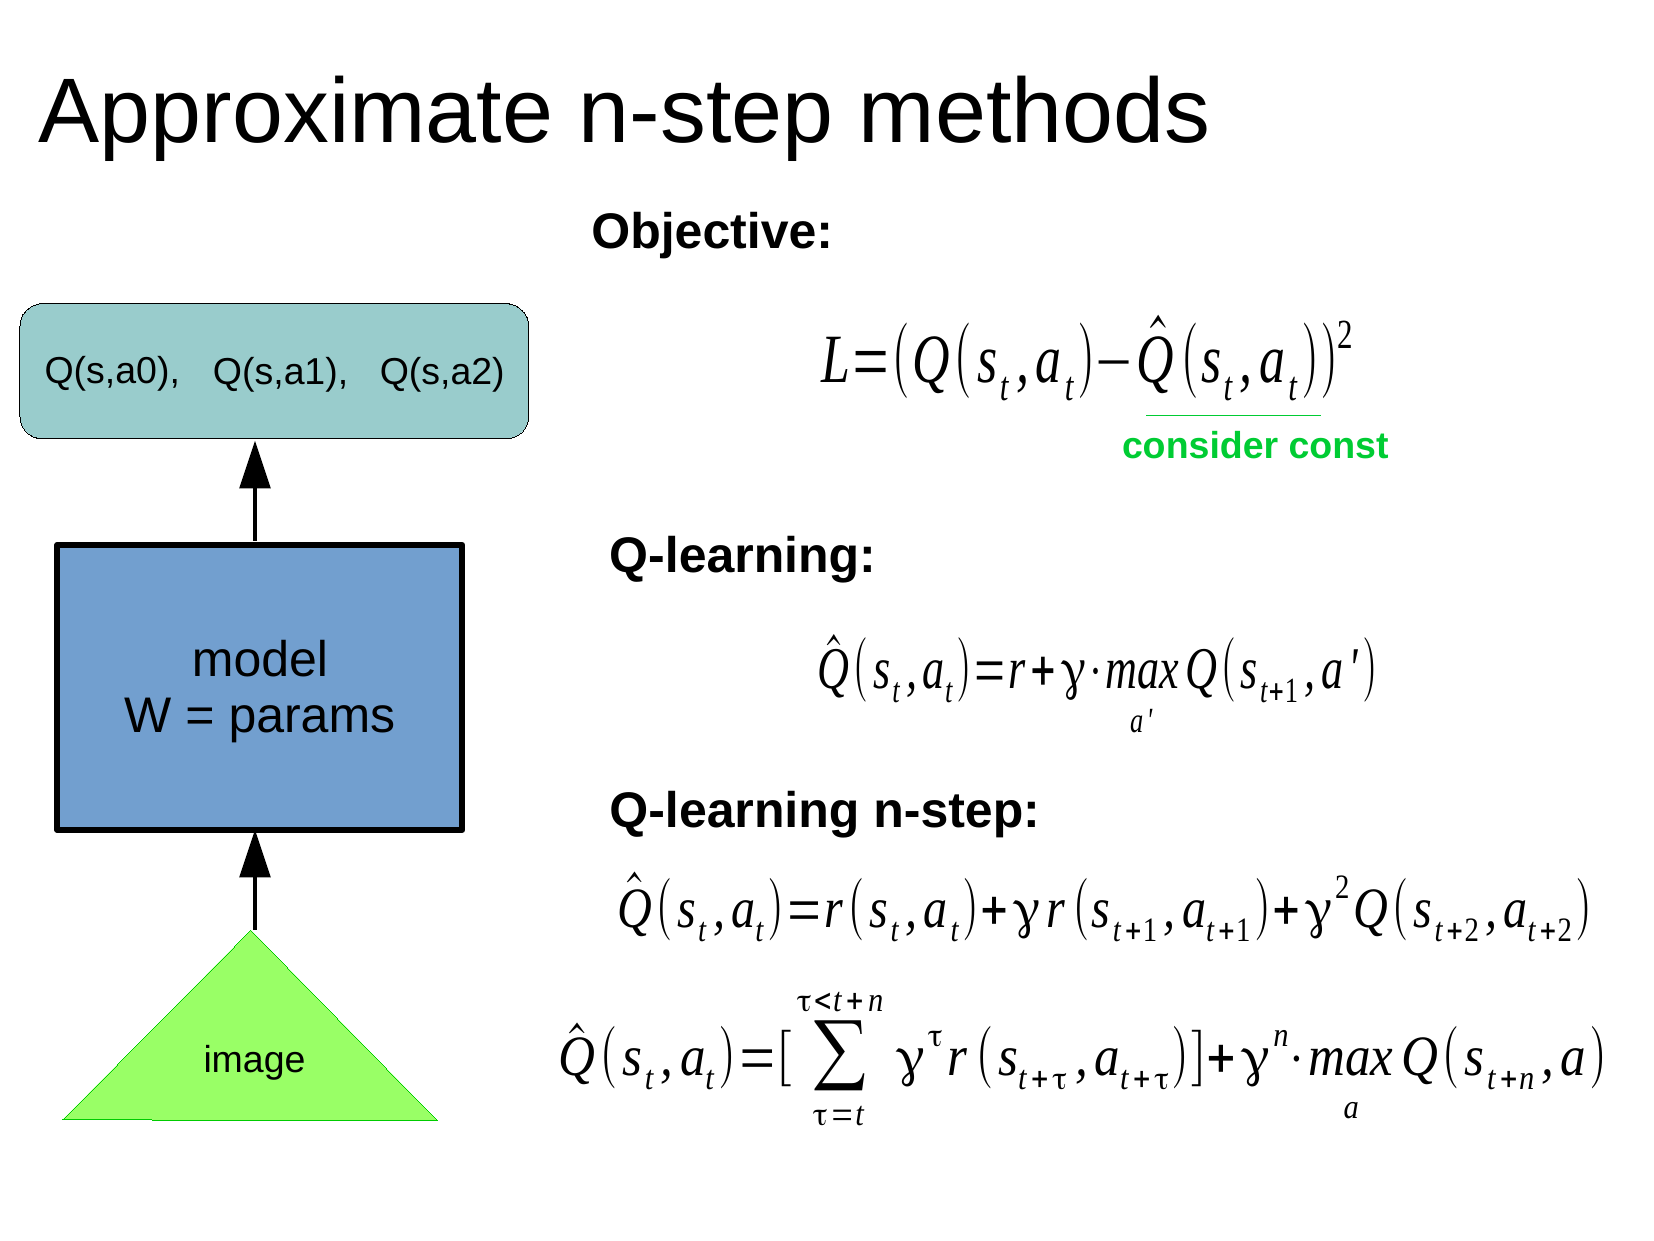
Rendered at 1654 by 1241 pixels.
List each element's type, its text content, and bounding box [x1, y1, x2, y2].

text_box Q(s,a1), [189, 333, 356, 409]
chart [545, 978, 1618, 1135]
text_box Q-learning n-step: [585, 765, 1126, 855]
chart [806, 628, 1389, 741]
text_box Q-learning: [585, 511, 973, 601]
text_box model W = params [57, 544, 463, 830]
text_box [19, 303, 529, 439]
text_box Approximate n-step methods [15, 42, 1586, 286]
text_box Q(s,a2) [356, 333, 529, 409]
text_box [62, 930, 340, 1121]
text_box image [165, 1021, 344, 1139]
chart [605, 866, 1603, 948]
text_box Q(s,a0), [20, 333, 189, 409]
chart [805, 309, 1364, 408]
text_box [344, 1025, 438, 1121]
text_box consider const [1107, 417, 1404, 475]
